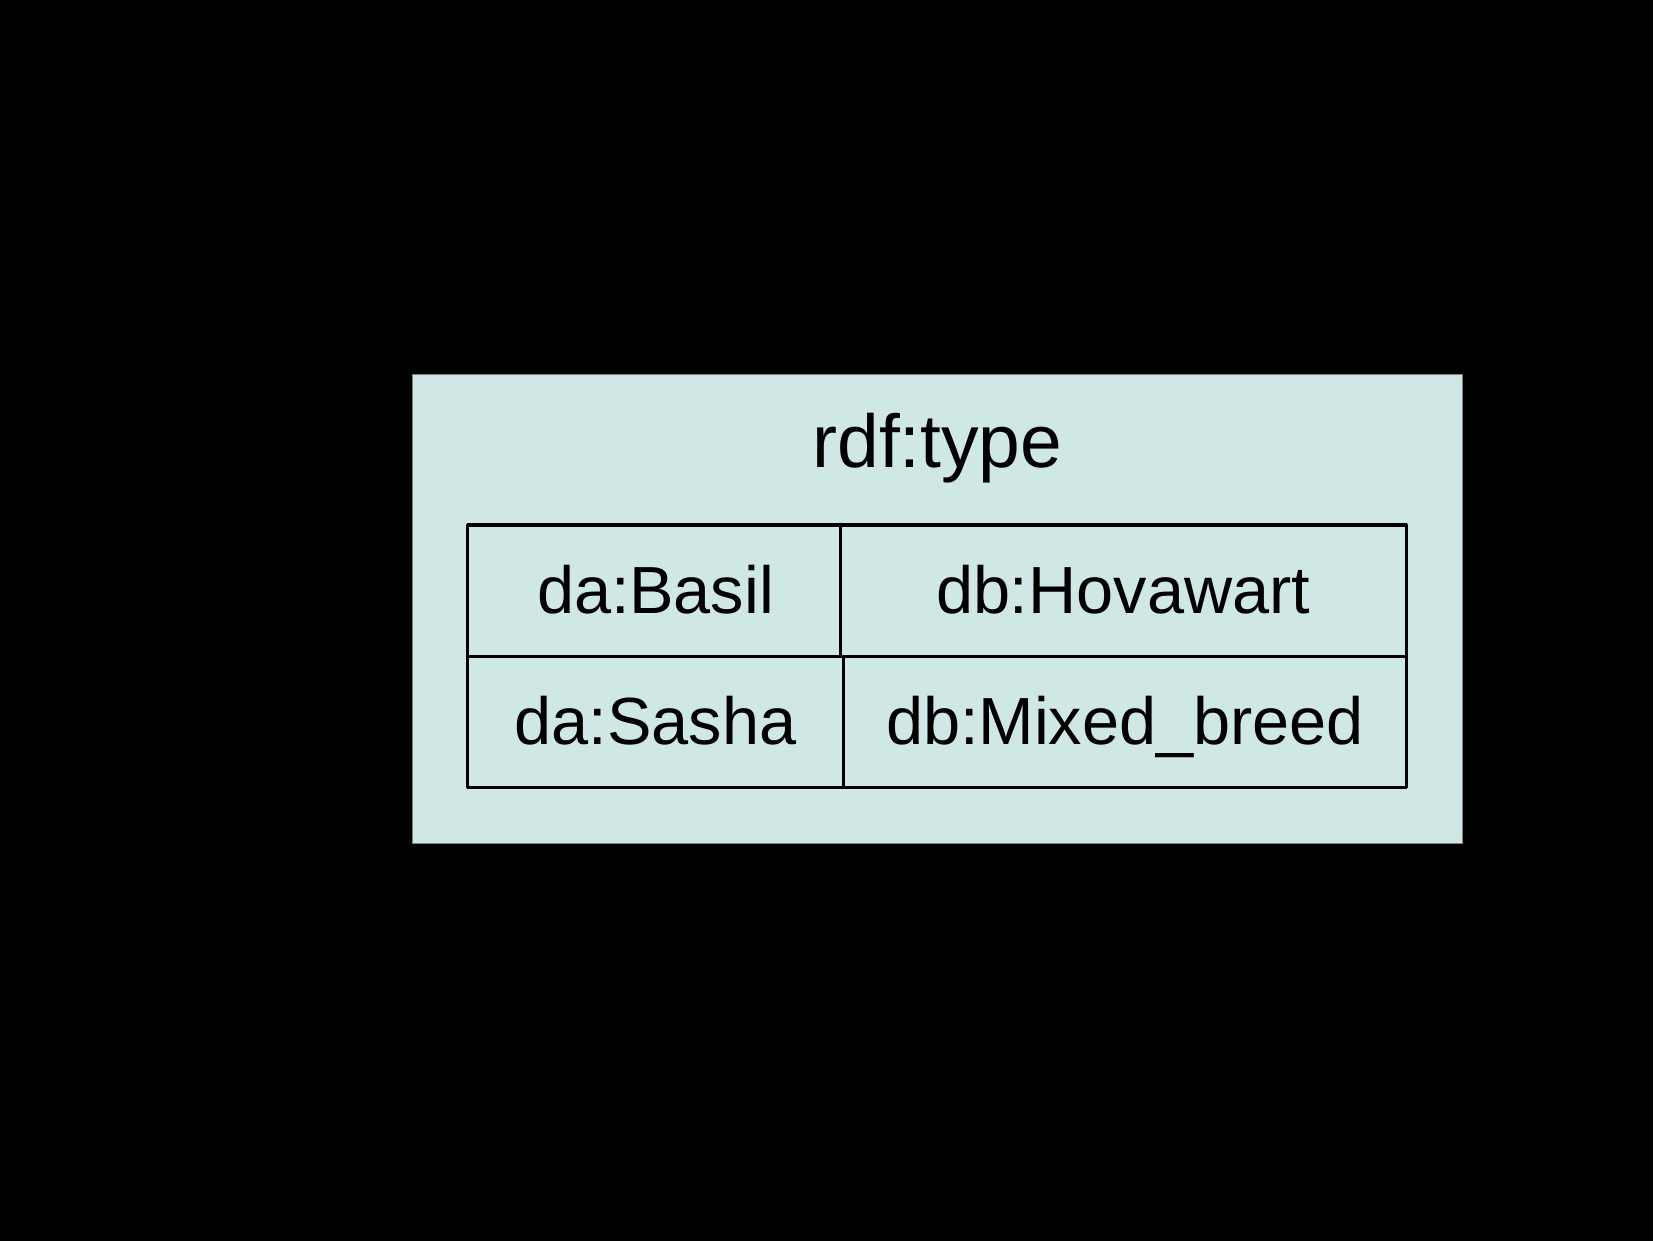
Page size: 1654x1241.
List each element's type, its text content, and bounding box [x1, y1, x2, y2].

text_box da:Basil [467, 525, 840, 656]
text_box db:Hovawart [840, 525, 1407, 656]
text_box da:Sasha [467, 656, 843, 788]
text_box db:Mixed_breed [843, 656, 1407, 788]
text_box rdf:type [412, 374, 1463, 844]
